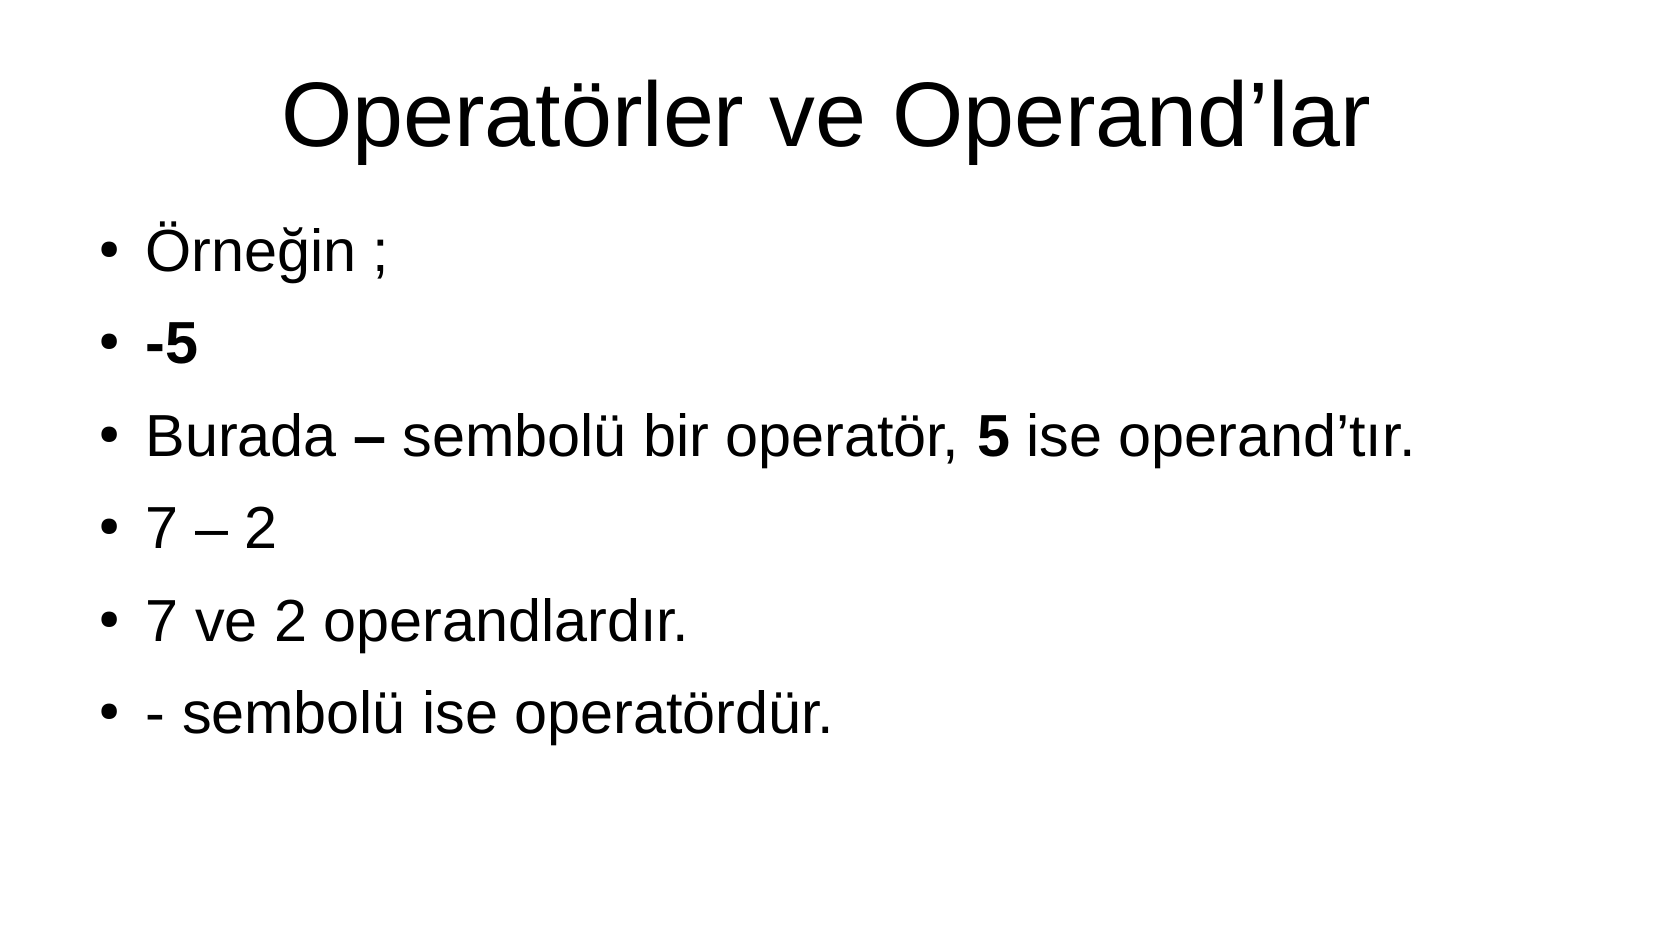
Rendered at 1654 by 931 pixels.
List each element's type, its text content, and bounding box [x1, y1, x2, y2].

list Örneğin ; -5 Burada – sembolü bir operatör, 5 ise operand’tır. 7 – 2 7 ve 2 operandlardır. - sembolü ise operatördür. [82, 217, 1571, 758]
title Operatörler ve Operand’lar [82, 37, 1571, 193]
